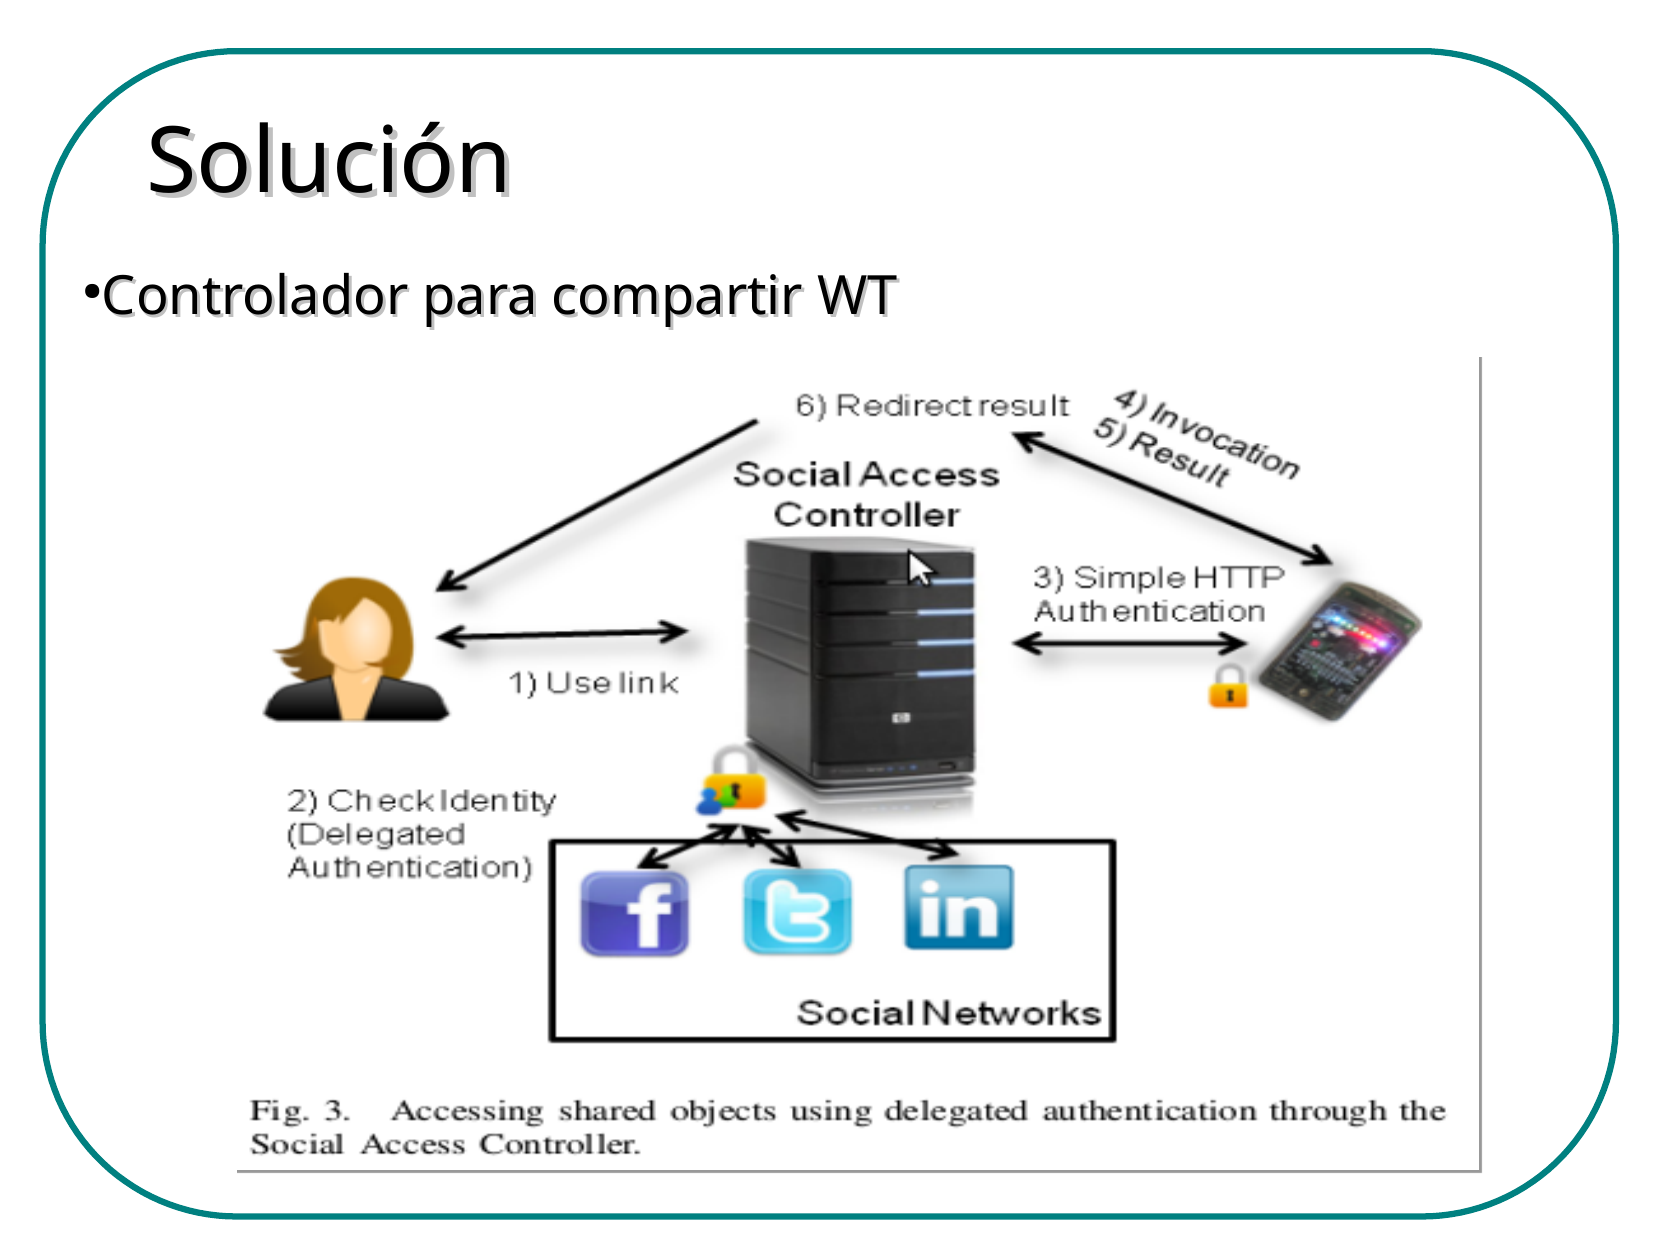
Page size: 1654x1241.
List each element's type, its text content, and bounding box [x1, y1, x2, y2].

picture [233, 353, 1479, 1170]
list Controlador para compartir WT [82, 260, 1571, 980]
title Solución [1557, 100, 1635, 212]
title Solución [146, 100, 1609, 212]
